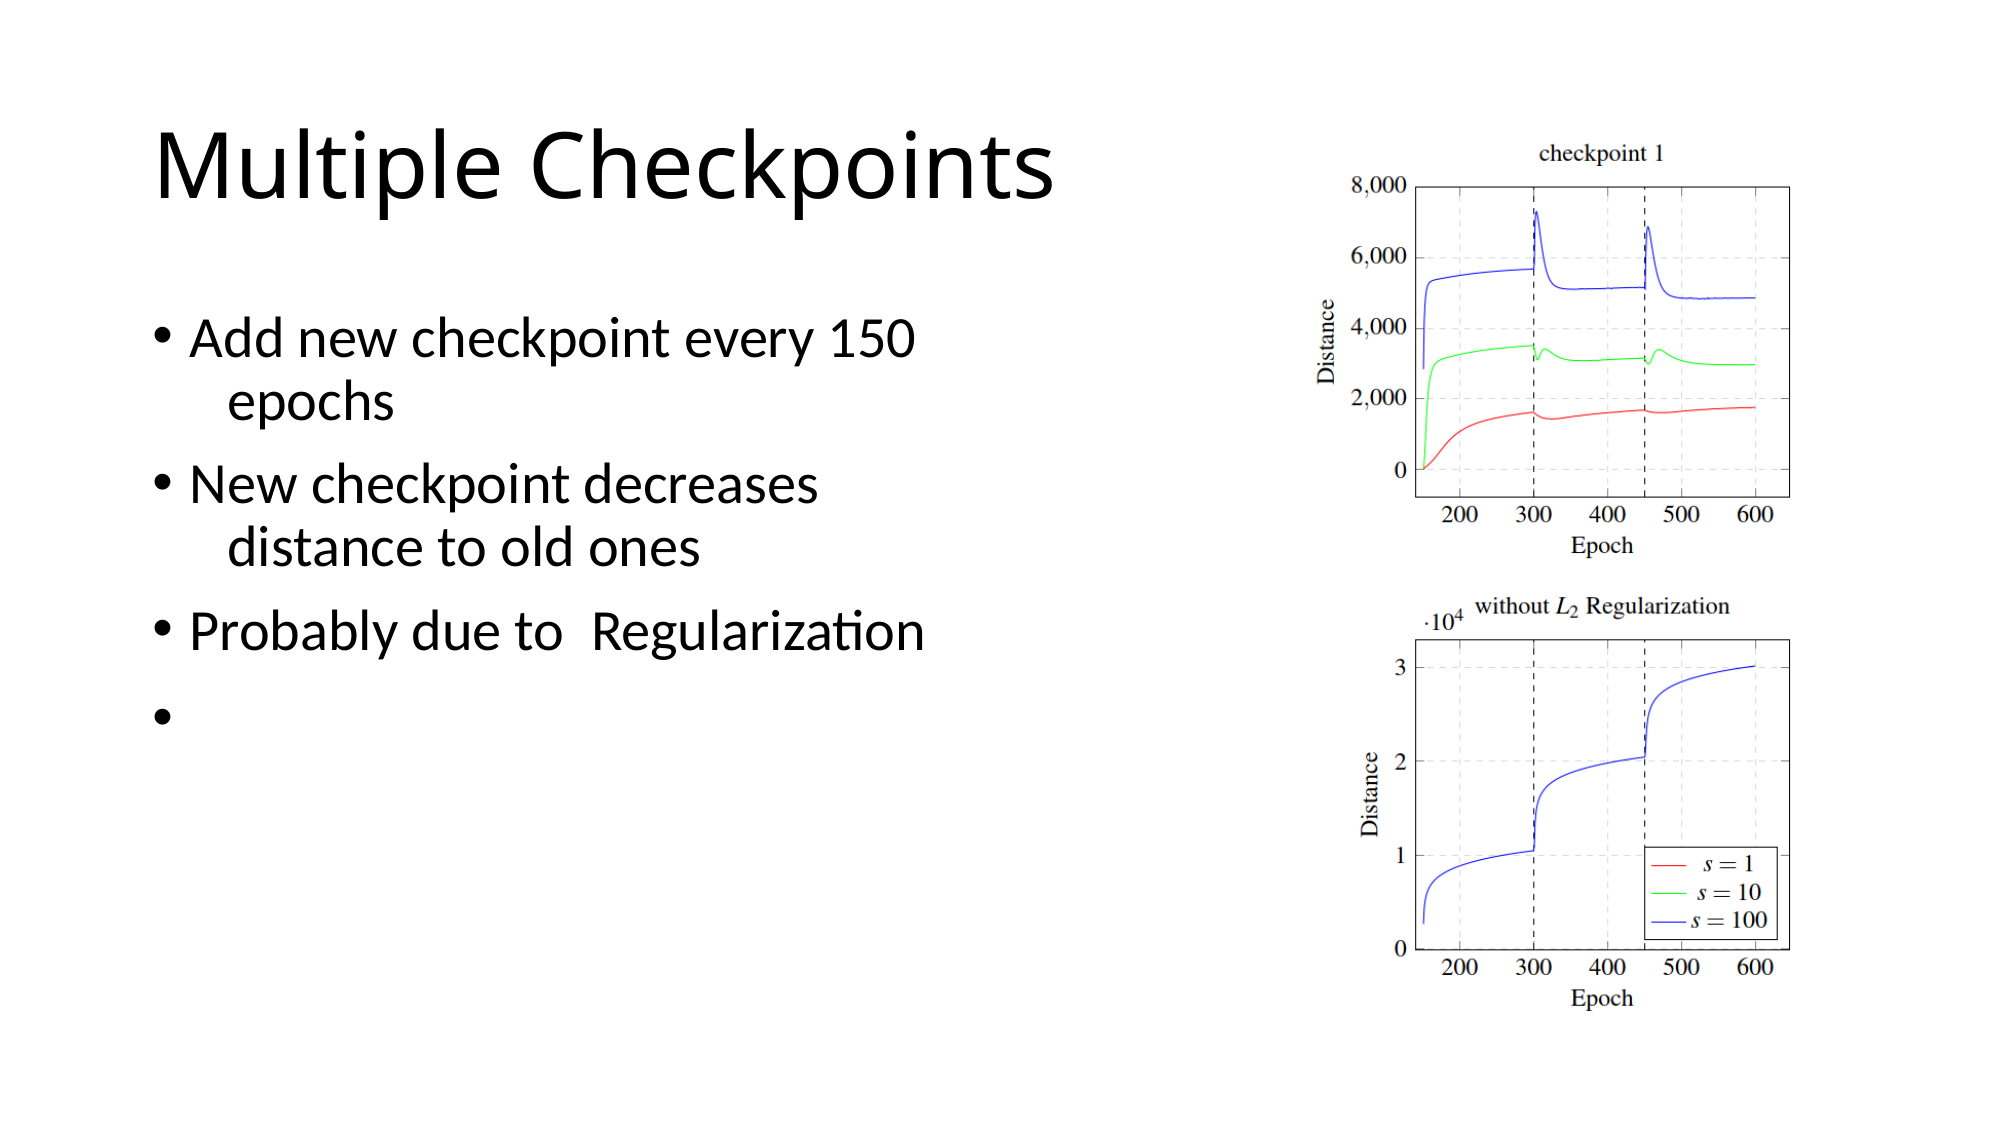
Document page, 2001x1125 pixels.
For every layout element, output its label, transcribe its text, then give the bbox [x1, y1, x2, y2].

title Multiple Checkpoints [137, 59, 1863, 278]
list Add new checkpoint every 150 epochs New checkpoint decreases distance to old ones Probably due to Regularization [137, 299, 988, 1014]
picture [1295, 127, 1863, 1013]
